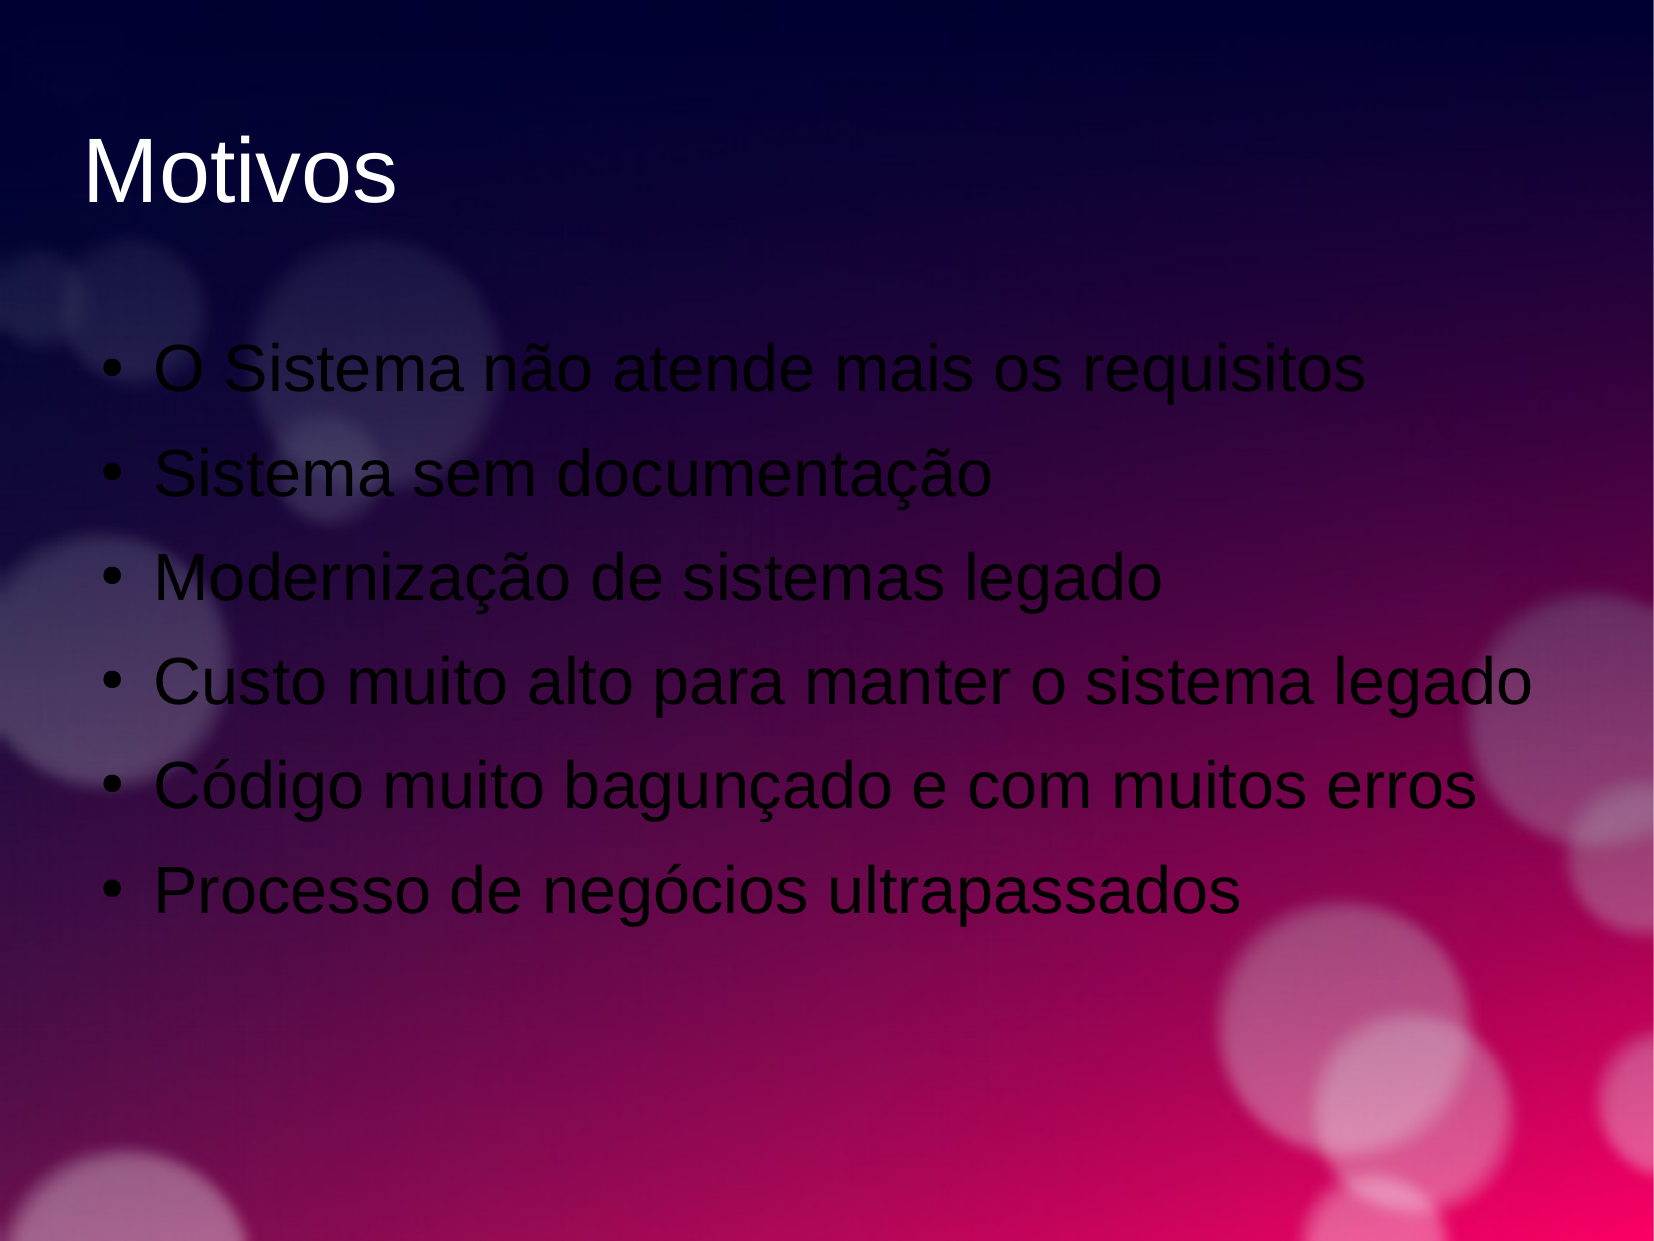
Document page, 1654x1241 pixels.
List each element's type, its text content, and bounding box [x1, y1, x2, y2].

list O Sistema não atende mais os requisitos Sistema sem documentação Modernização de sistemas legado Custo muito alto para manter o sistema legado Código muito bagunçado e com muitos erros Processo de negócios ultrapassados [82, 331, 1571, 1099]
picture [0, 0, 1654, 1241]
title Motivos [82, 67, 1571, 275]
